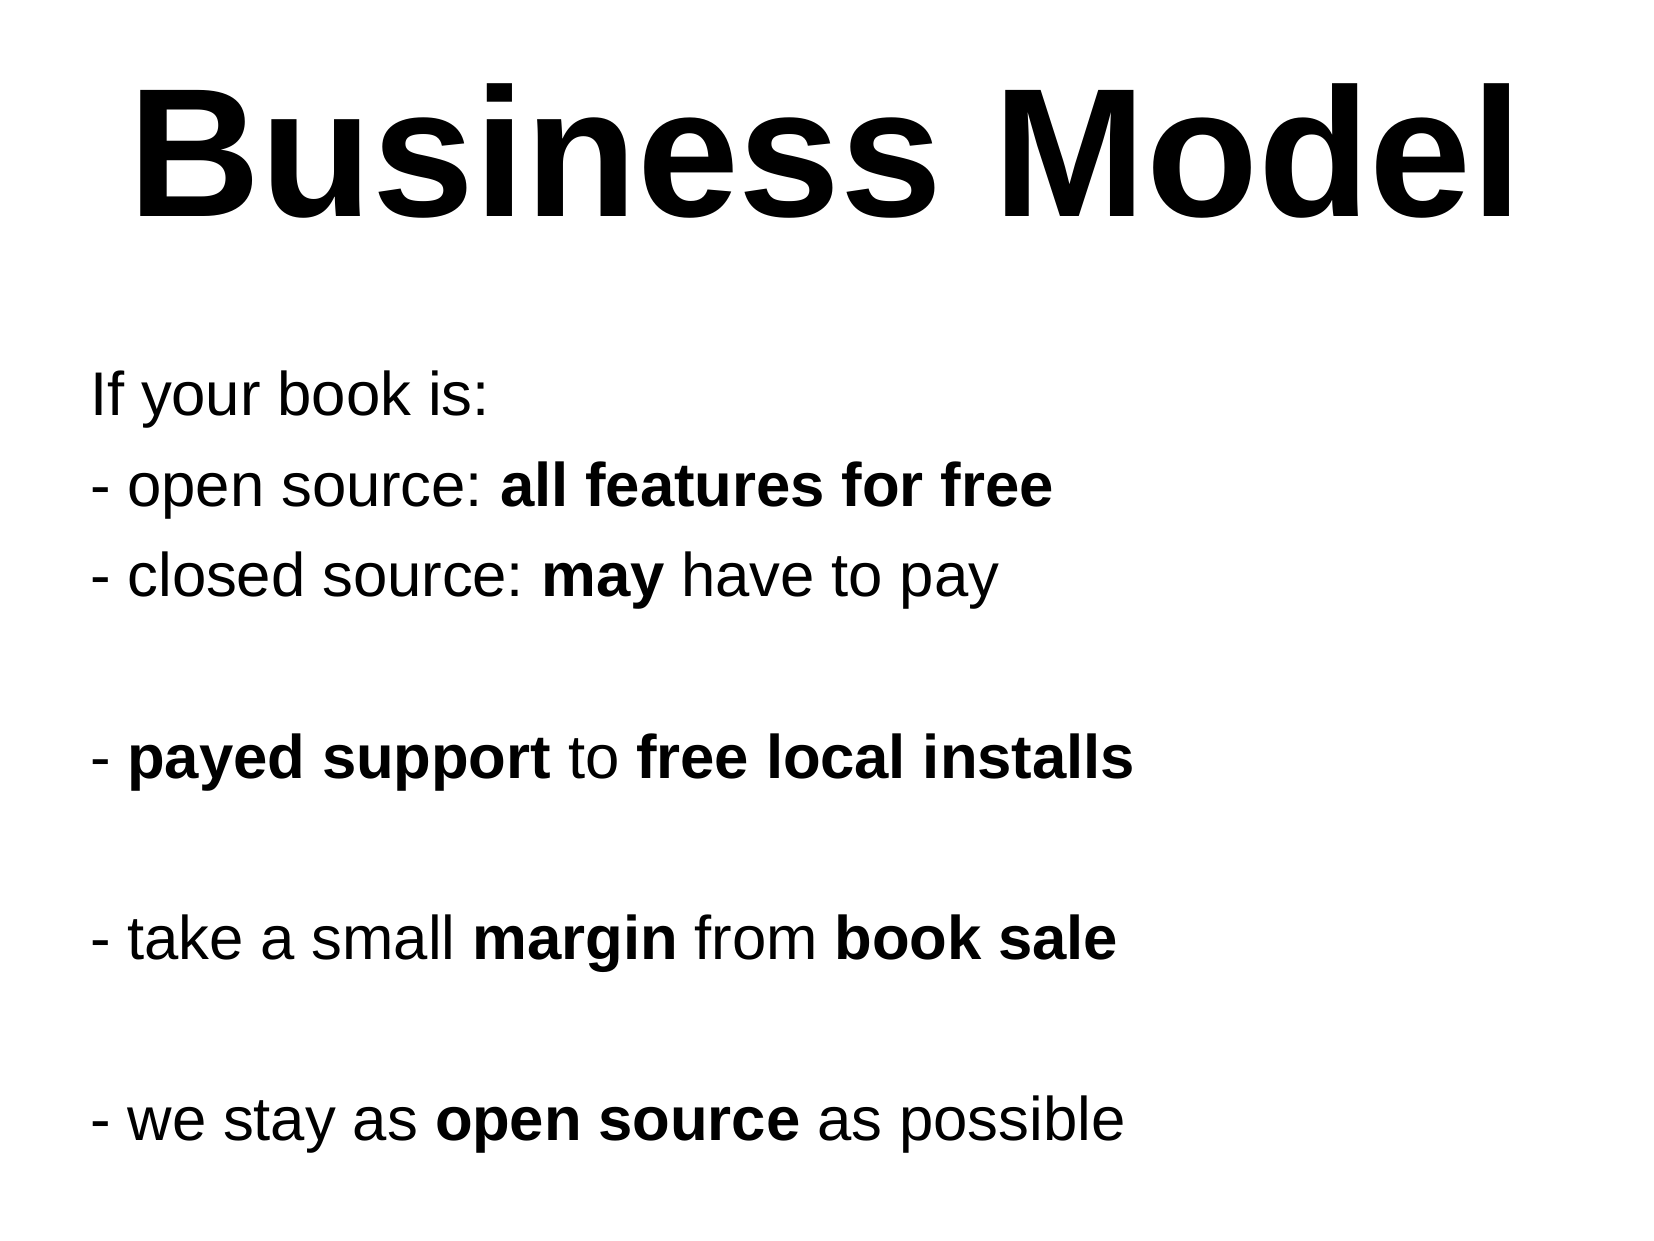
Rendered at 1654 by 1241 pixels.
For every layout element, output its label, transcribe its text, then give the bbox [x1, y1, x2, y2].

title Business Model [82, 41, 1571, 265]
list If your book is: - open source: all features for free - closed source: may have to pay - payed support to free local installs - take a small margin from book sale - we stay as open source as possible [89, 360, 1546, 1156]
